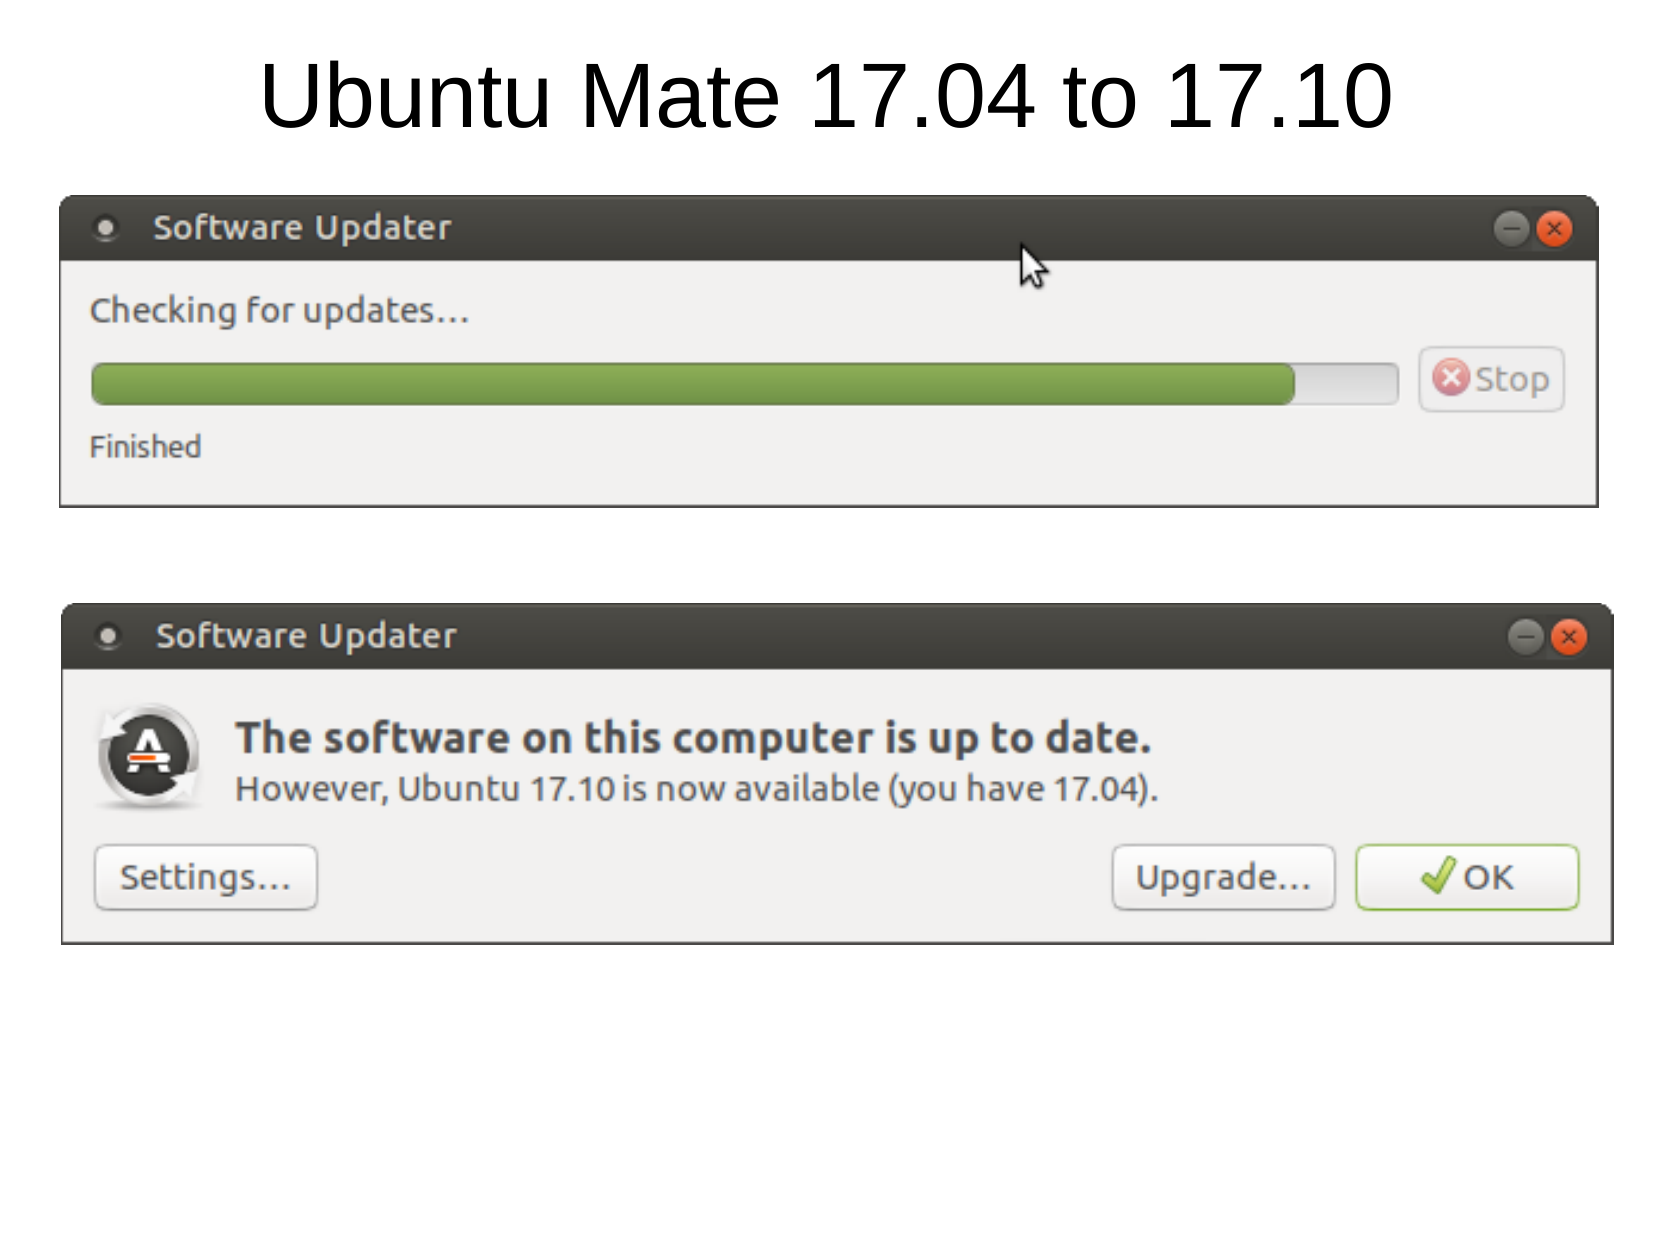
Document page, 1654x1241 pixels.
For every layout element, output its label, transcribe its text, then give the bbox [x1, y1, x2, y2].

picture [61, 603, 1614, 945]
title Ubuntu Mate 17.04 to 17.10 [82, 44, 1571, 147]
picture [59, 195, 1599, 508]
